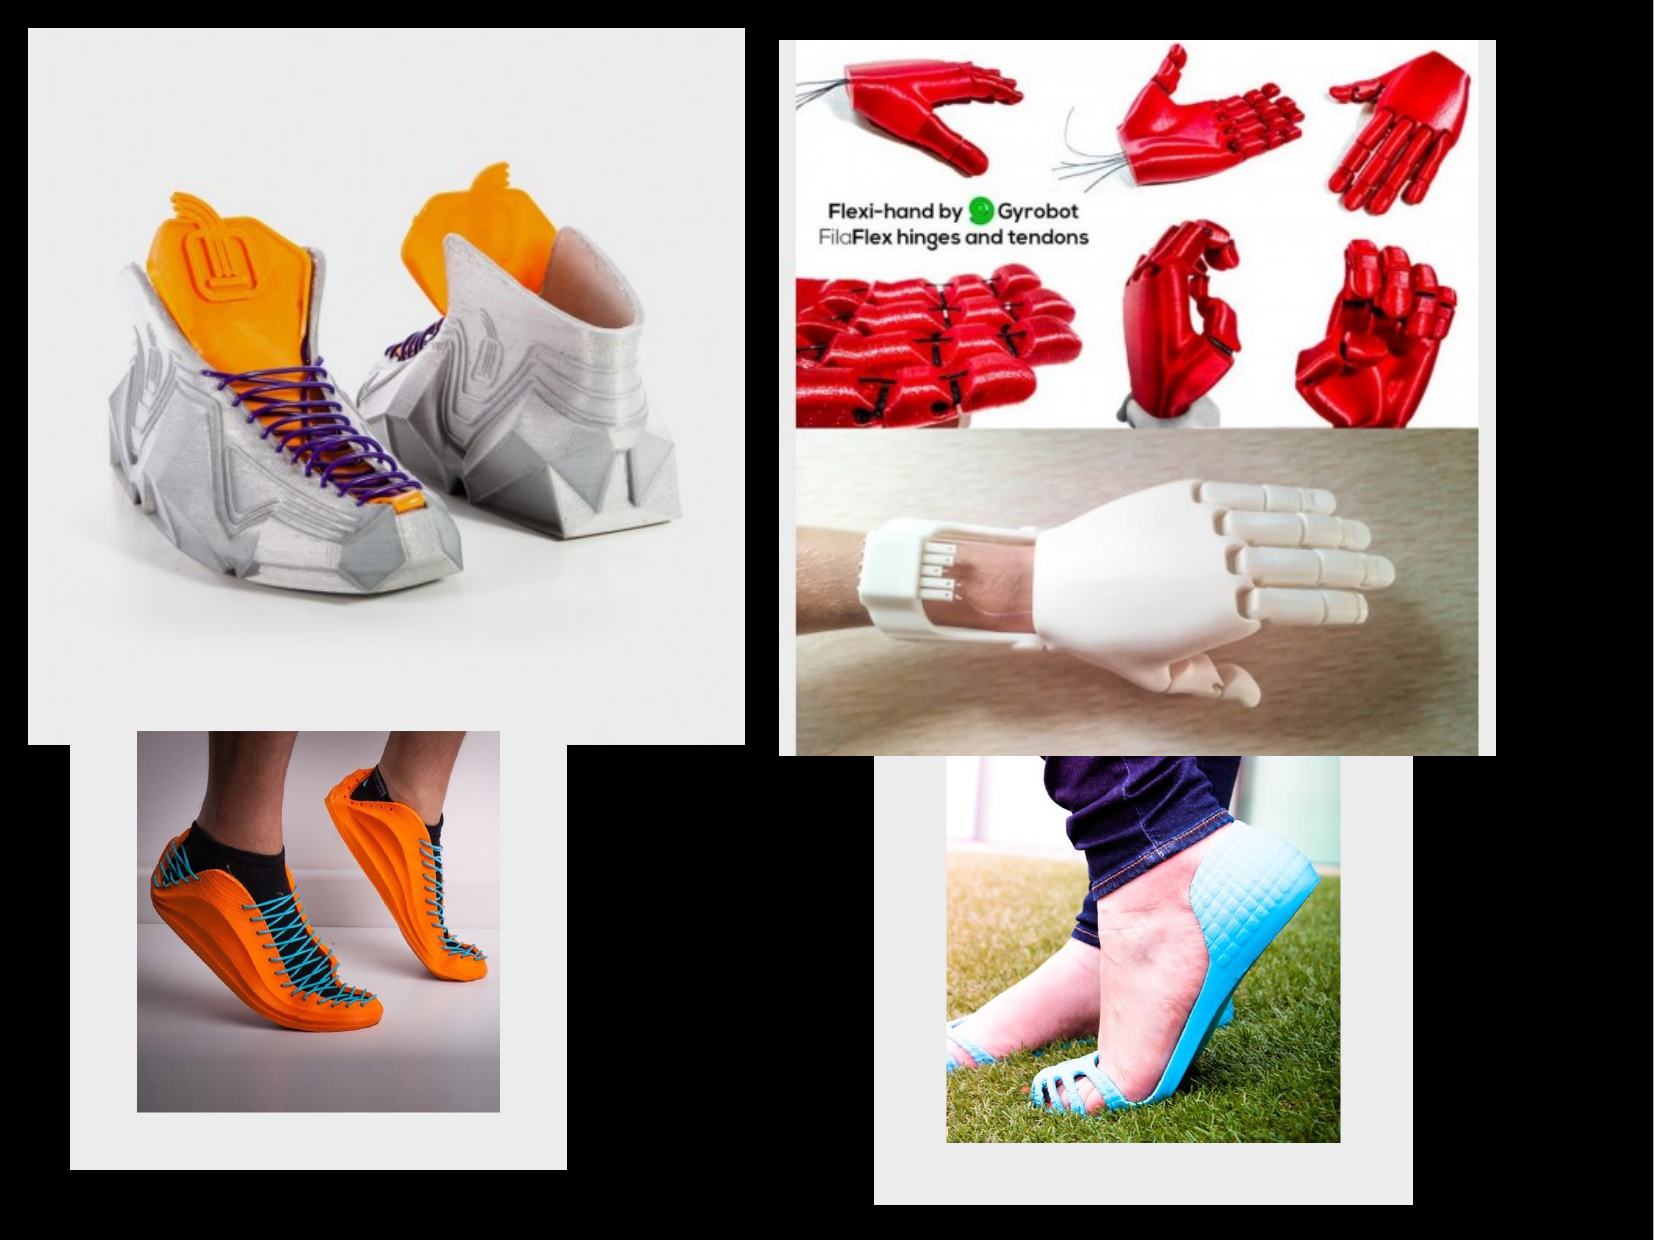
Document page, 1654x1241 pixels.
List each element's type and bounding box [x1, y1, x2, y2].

picture [28, 28, 745, 1170]
picture [779, 40, 1496, 1205]
